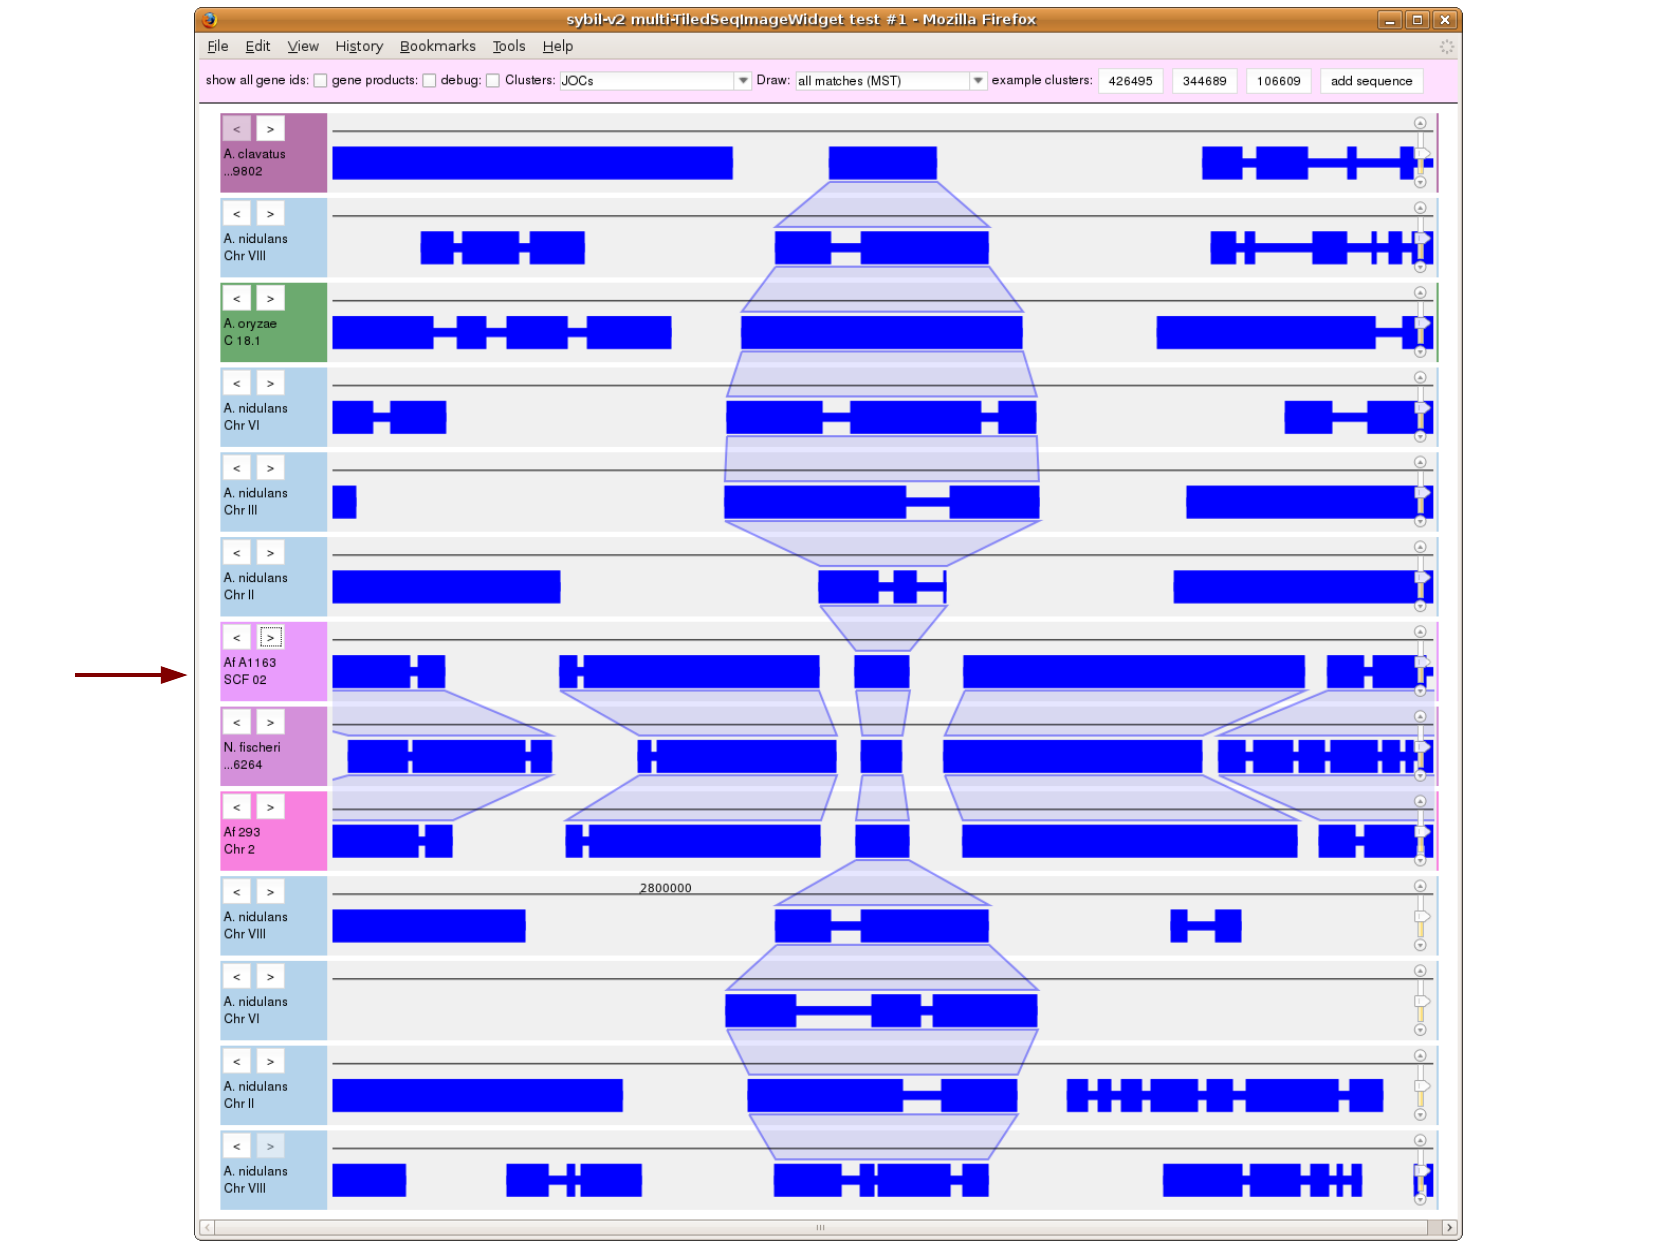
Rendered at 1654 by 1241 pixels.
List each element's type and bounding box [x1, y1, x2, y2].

picture [194, 7, 1463, 1241]
